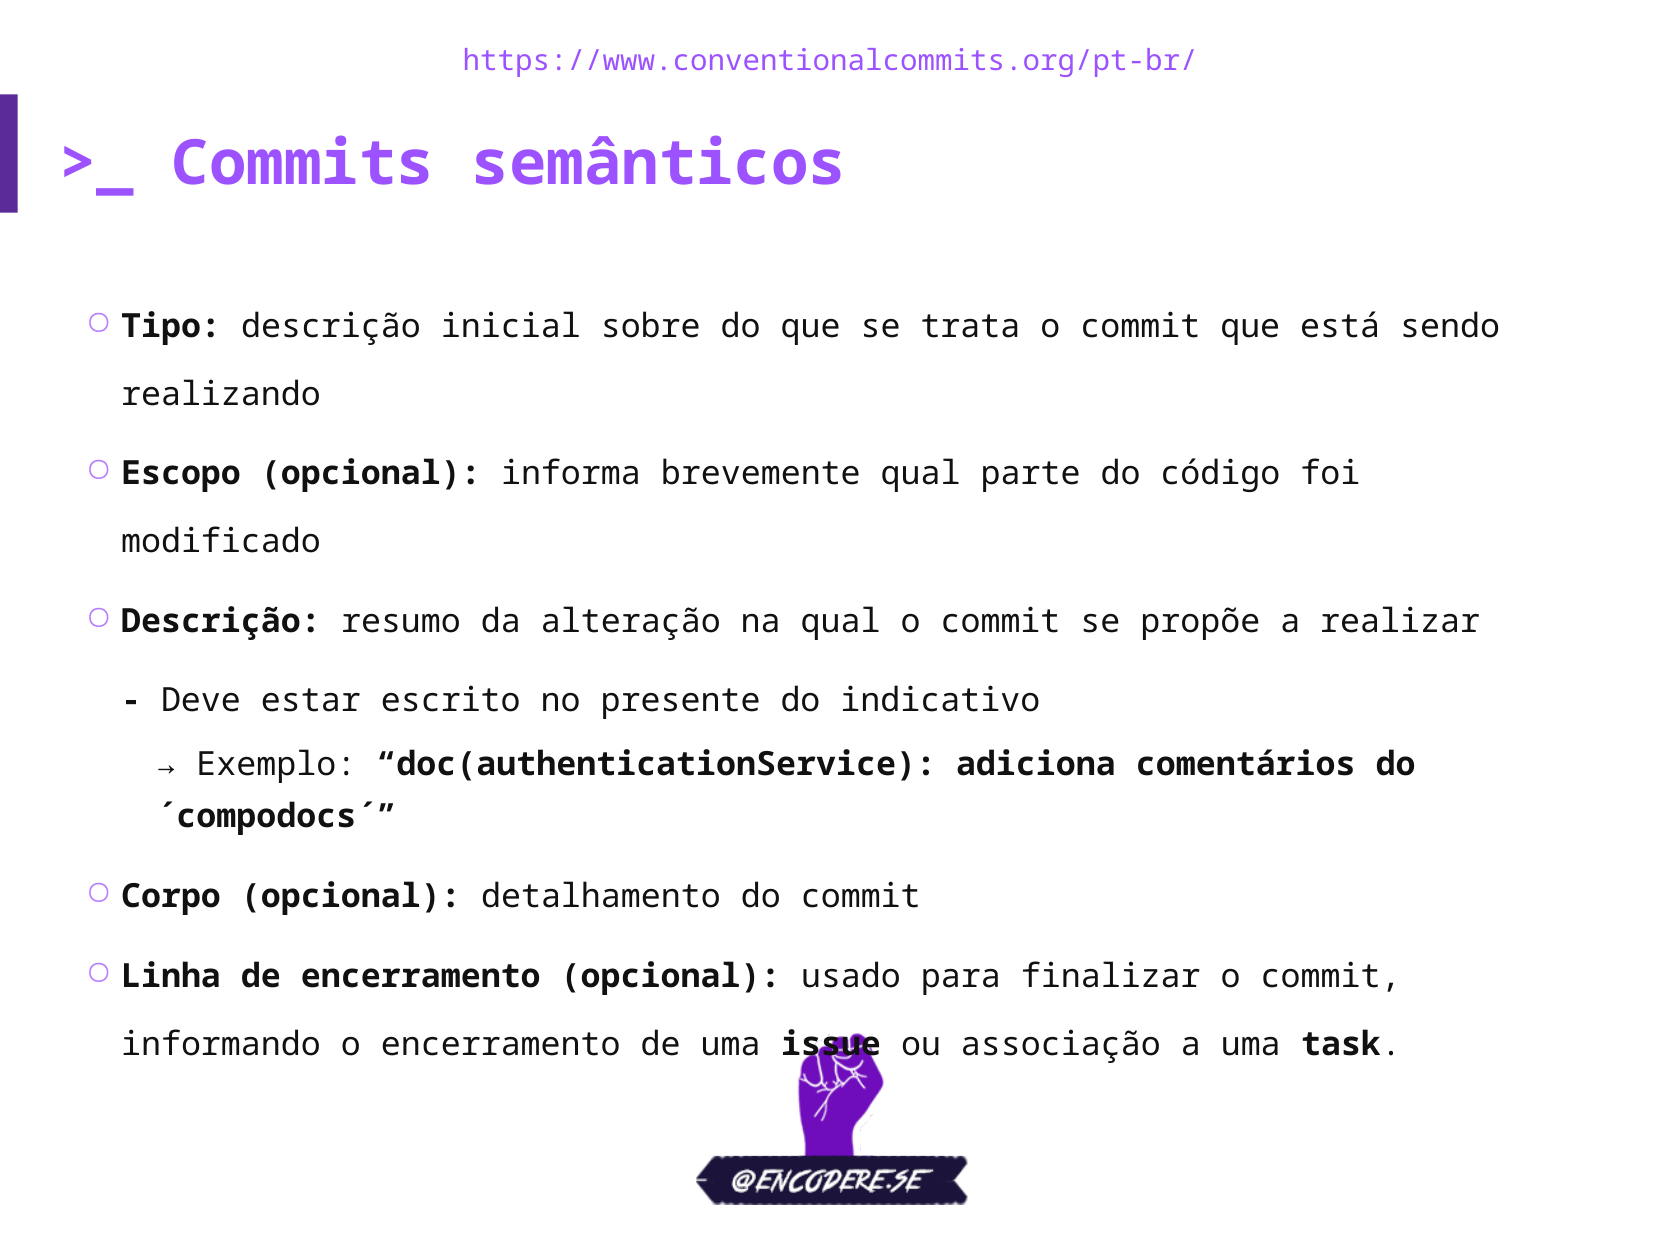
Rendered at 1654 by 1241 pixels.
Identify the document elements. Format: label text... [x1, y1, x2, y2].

text_box [0, 94, 18, 213]
title >_ Commits semânticos [59, 118, 886, 213]
text_box Tipo: descrição inicial sobre do que se trata o commit que está sendo realizando Escopo (opcional): informa brevemente qual parte do código foi modificado Descrição: resumo da alteração na qual o commit se propõe a realizar - Deve estar escrito no presente do indicativo → Exemplo: “doc(authenticationService): adiciona comentários do ´compodocs´” Corpo (opcional): detalhamento do commit Linha de encerramento (opcional): usado para finalizar o commit, informando o encerramento de uma issue ou associação a uma task. [70, 271, 1571, 1006]
text_box https://www.conventionalcommits.org/pt-br/ [447, 31, 1241, 83]
picture [696, 1027, 969, 1205]
